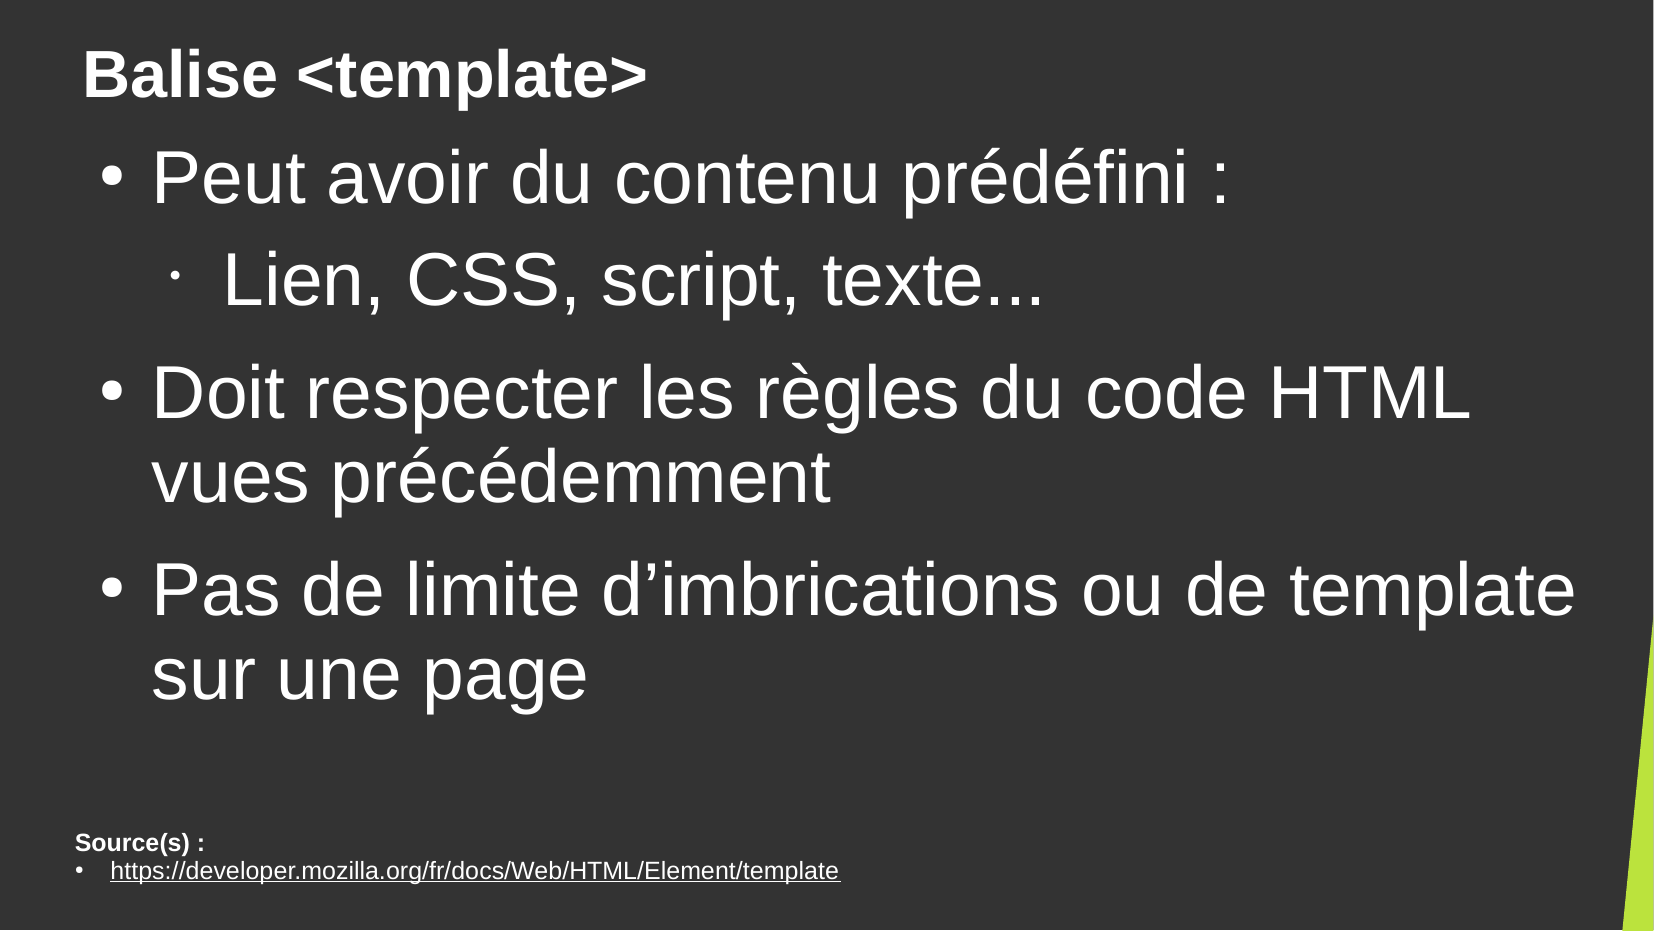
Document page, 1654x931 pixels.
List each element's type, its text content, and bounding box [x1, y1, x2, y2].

list Peut avoir du contenu prédéfini : Lien, CSS, script, texte... Doit respecter les règles du code HTML vues précédemment Pas de limite d’imbrications ou de template sur une page [80, 135, 1619, 721]
text_box Source(s) : https://developer.mozilla.org/fr/docs/Web/HTML/Element/template [60, 821, 1546, 931]
title Balise <template> [82, 37, 1571, 112]
text_box [1622, 609, 1654, 931]
